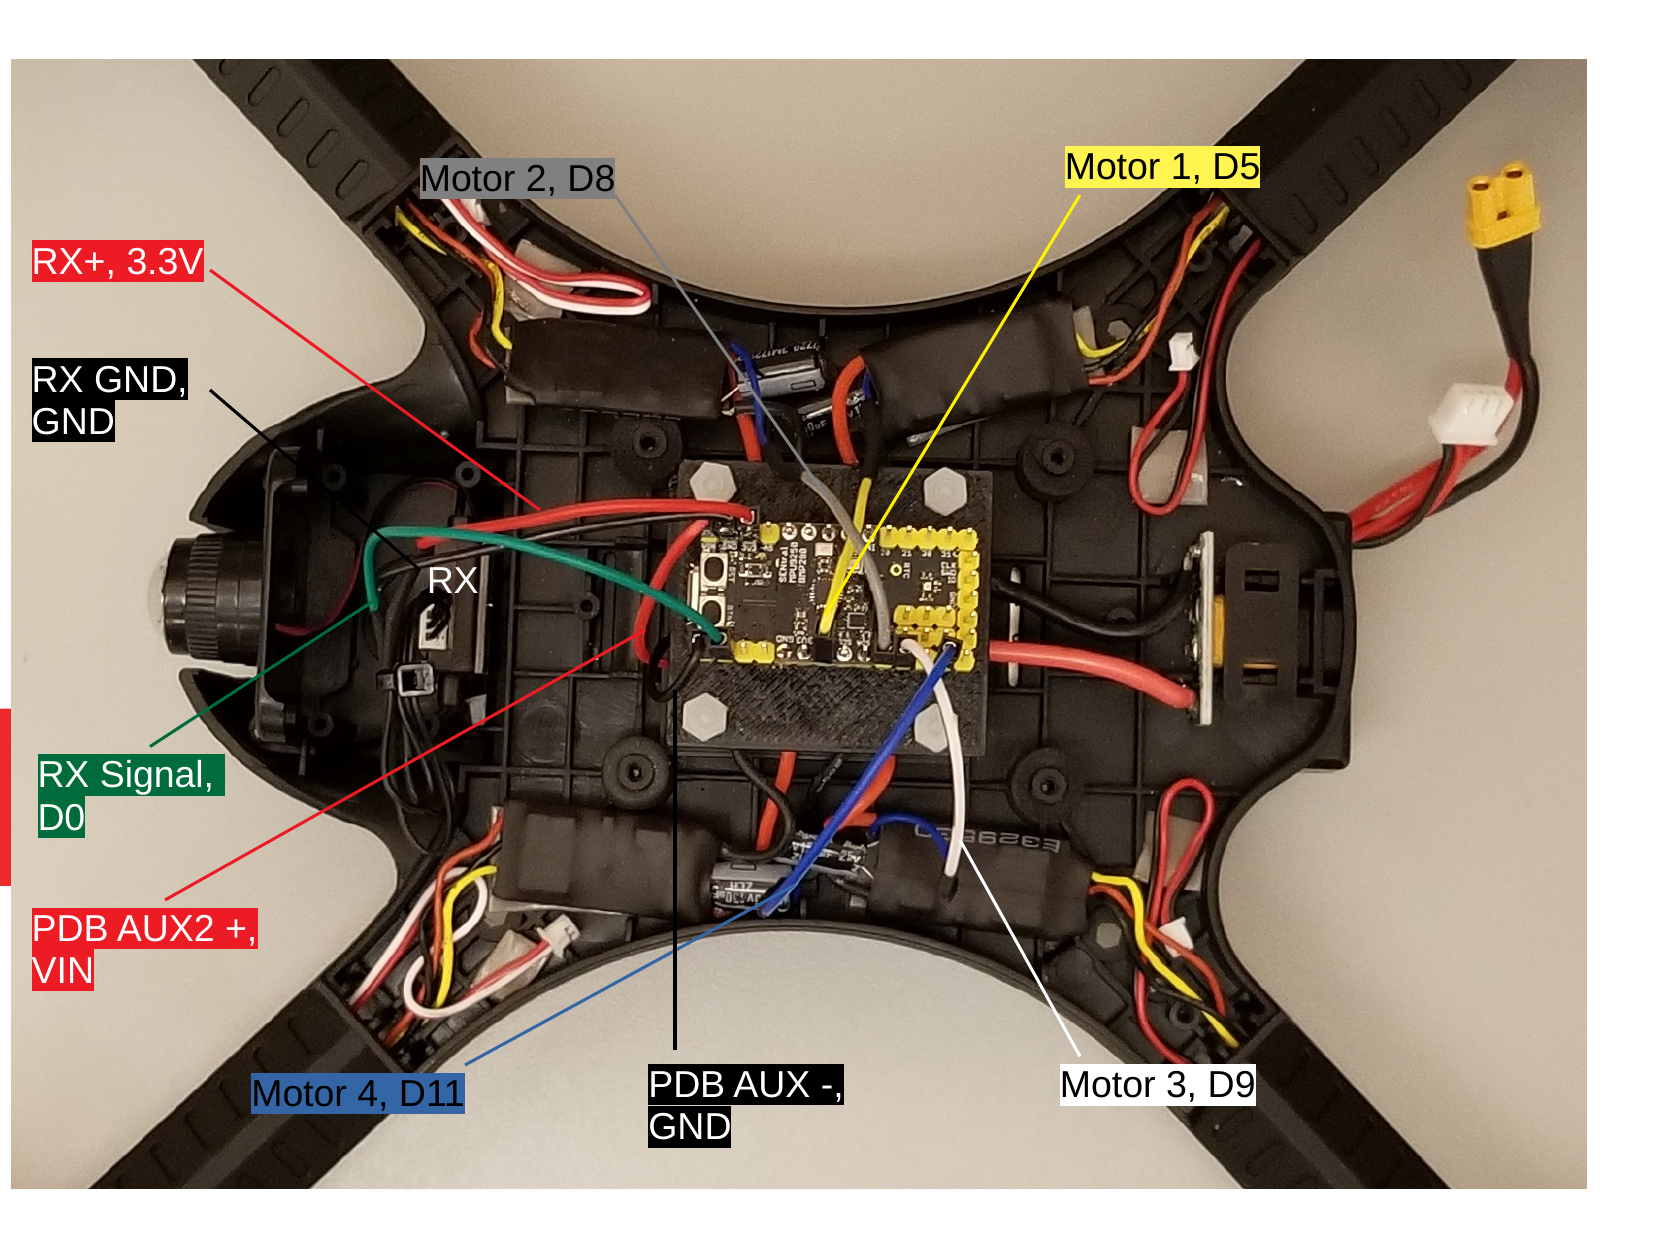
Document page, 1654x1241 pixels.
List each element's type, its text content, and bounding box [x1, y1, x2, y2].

text_box Motor 3, D9 [1045, 1056, 1271, 1114]
text_box PDB AUX -, GND [633, 1056, 919, 1156]
text_box Motor 1, D5 [1050, 138, 1276, 196]
text_box RX Signal, D0 [22, 746, 286, 846]
picture [11, 59, 1587, 1189]
text_box Motor 4, D11 [236, 1065, 481, 1122]
text_box RX+, 3.3V [16, 232, 226, 290]
text_box PDB AUX2 +, VIN [16, 900, 331, 999]
text_box RX [412, 551, 526, 609]
text_box Motor 2, D8 [405, 150, 631, 207]
text_box RX GND, GND [16, 350, 211, 450]
